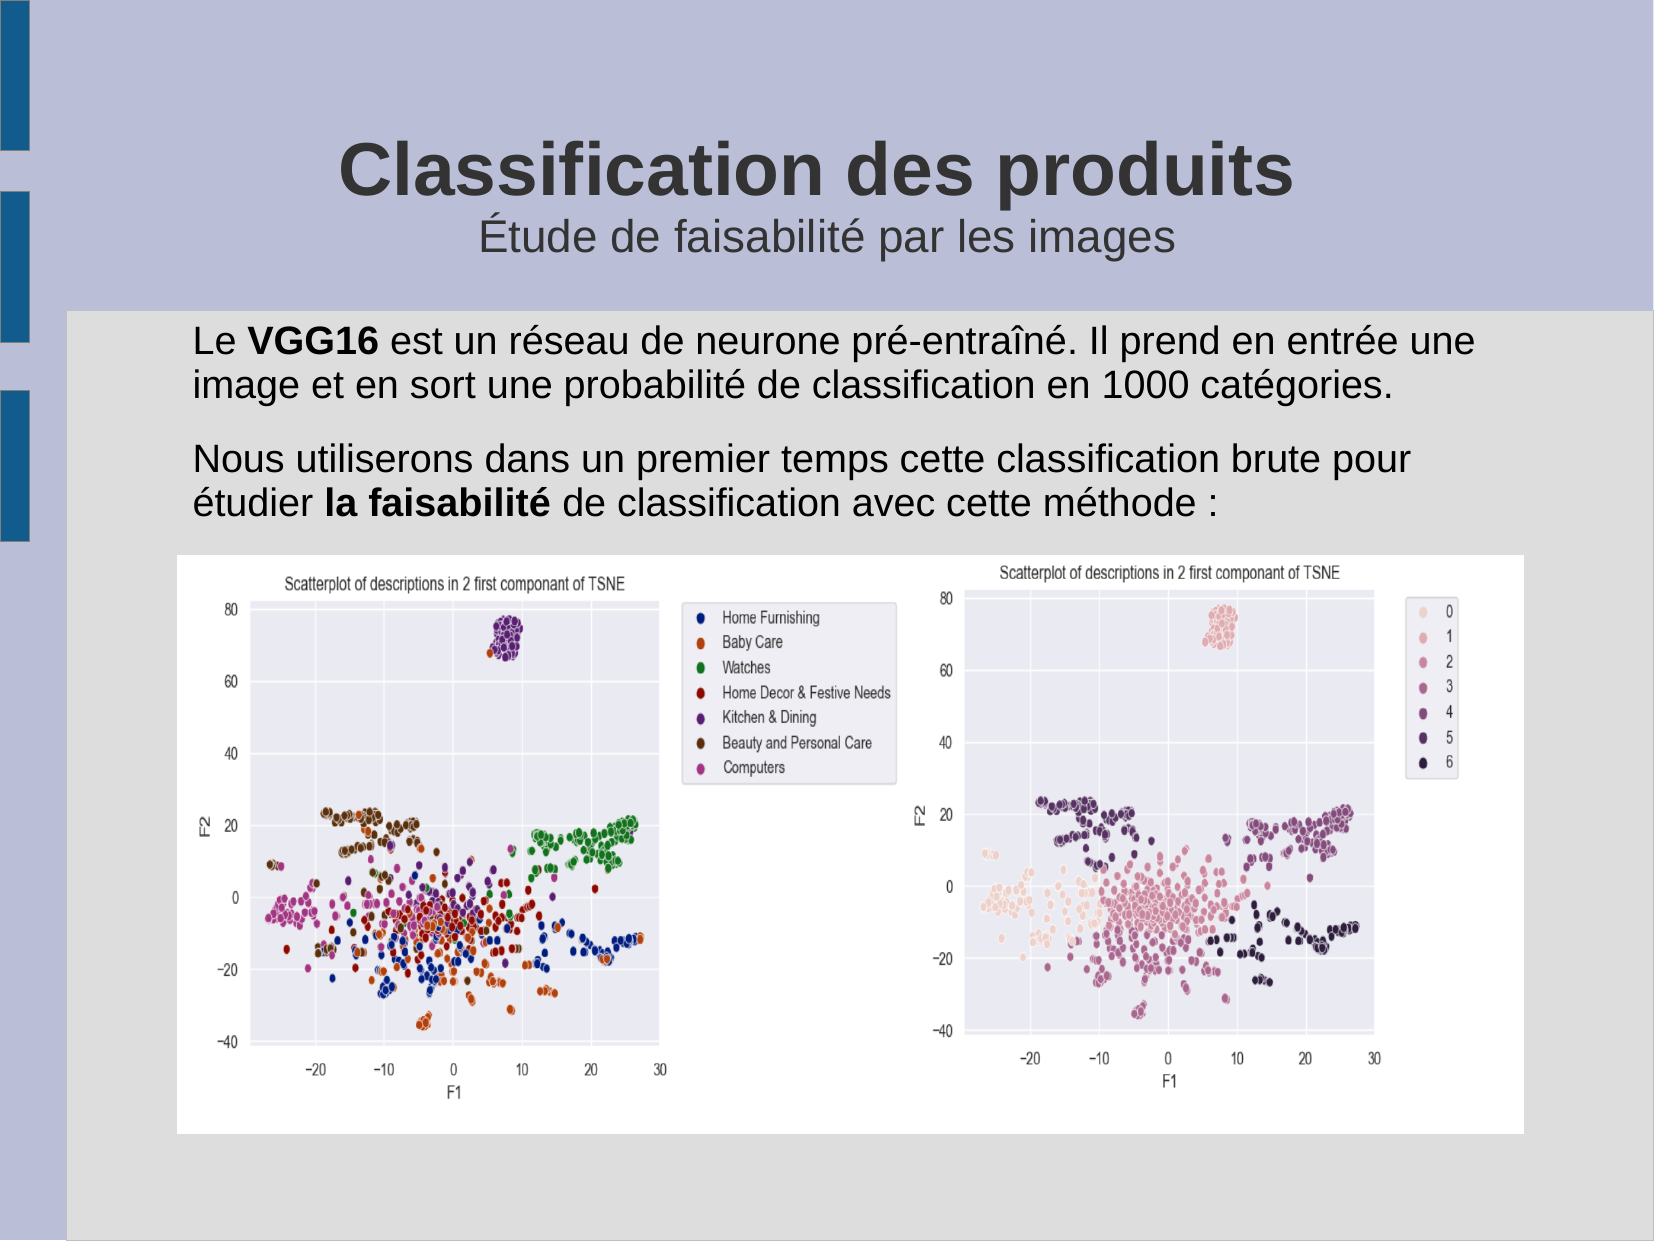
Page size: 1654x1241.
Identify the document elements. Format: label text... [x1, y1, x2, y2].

picture [177, 555, 1524, 1134]
title Classification des produits Étude de faisabilité par les images [121, 91, 1534, 299]
list Le VGG16 est un réseau de neurone pré-entraîné. Il prend en entrée une image et en sort une probabilité de classification en 1000 catégories. Nous utiliserons dans un premier temps cette classification brute pour étudier la faisabilité de classification avec cette méthode : [121, 318, 1534, 1126]
